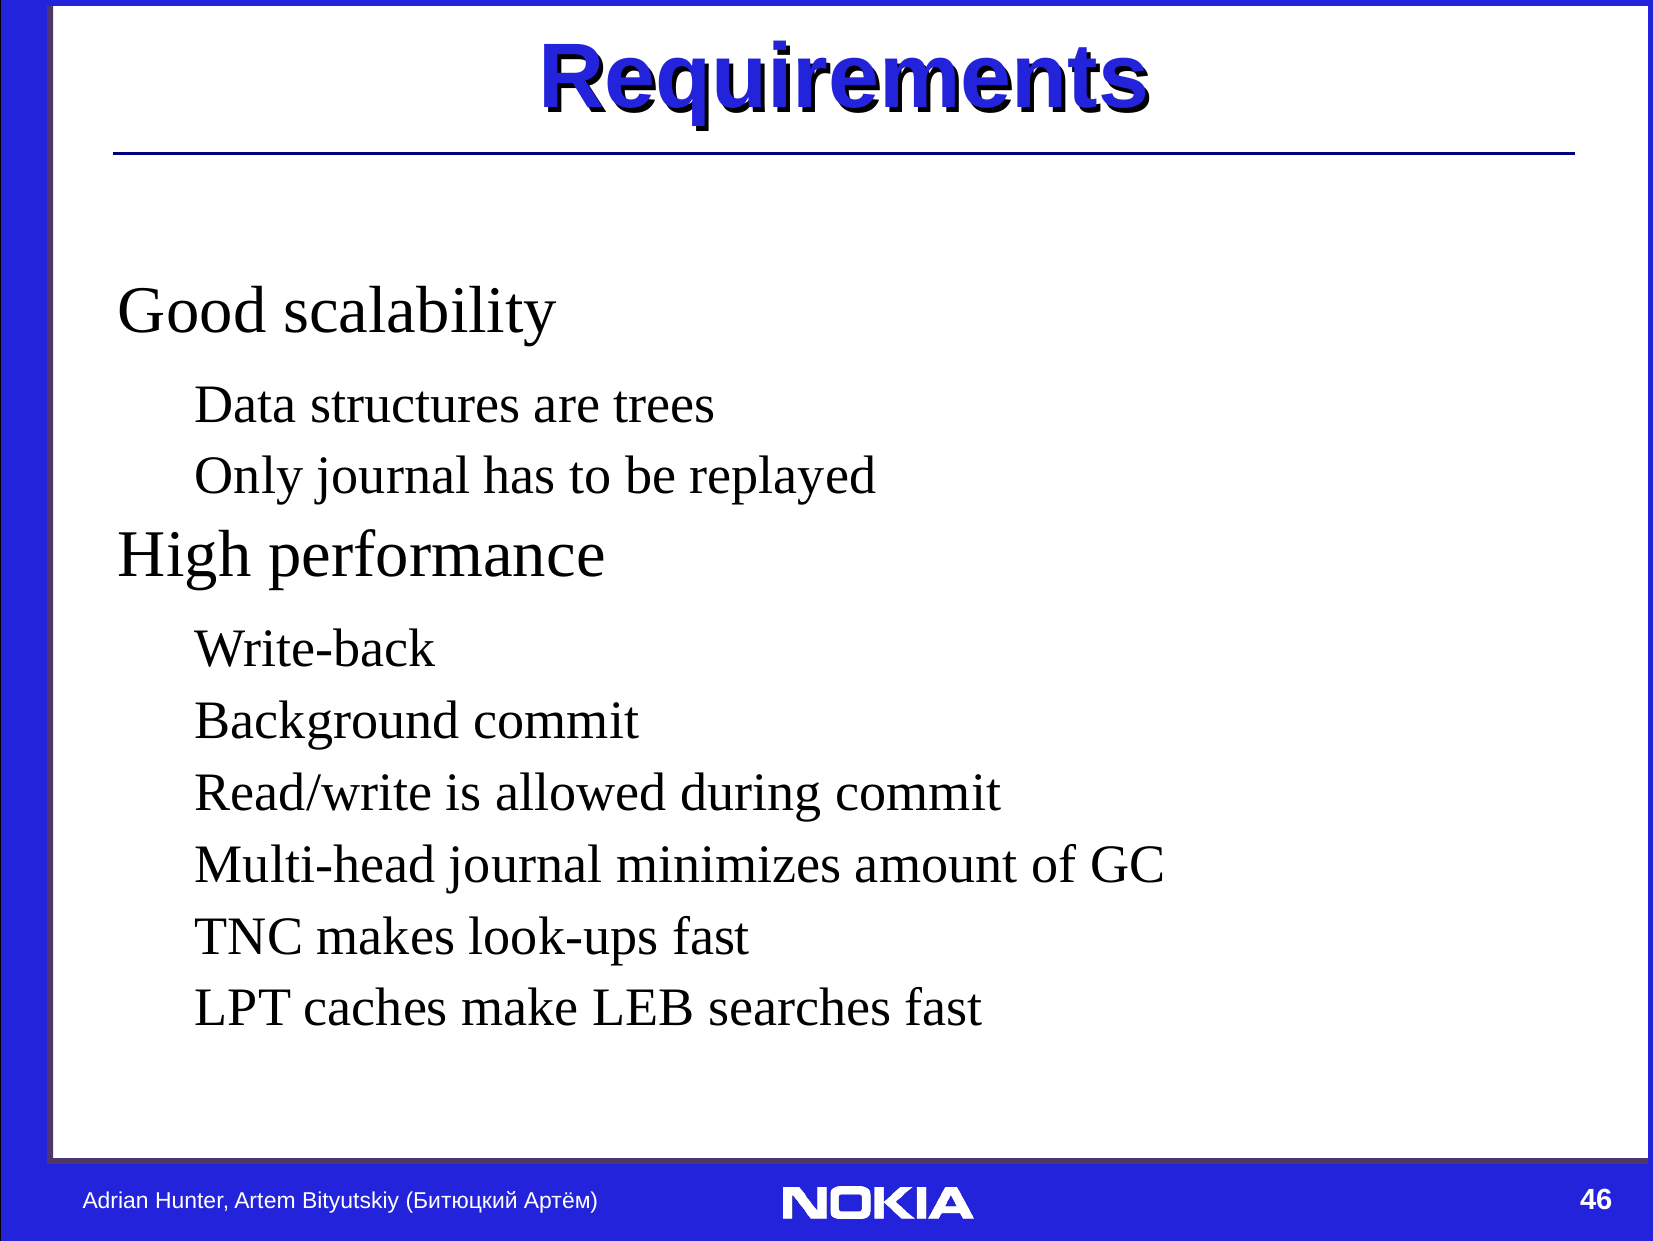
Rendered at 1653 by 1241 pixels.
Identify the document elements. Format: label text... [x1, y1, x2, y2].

picture [783, 1186, 974, 1219]
title Requirements [100, 2, 1588, 151]
list Good scalability Data structures are trees Only journal has to be replayed High performance Write-back Background commit Read/write is allowed during commit Multi-head journal minimizes amount of GC TNC makes look-ups fast LPT caches make LEB searches fast [100, 272, 1588, 1096]
